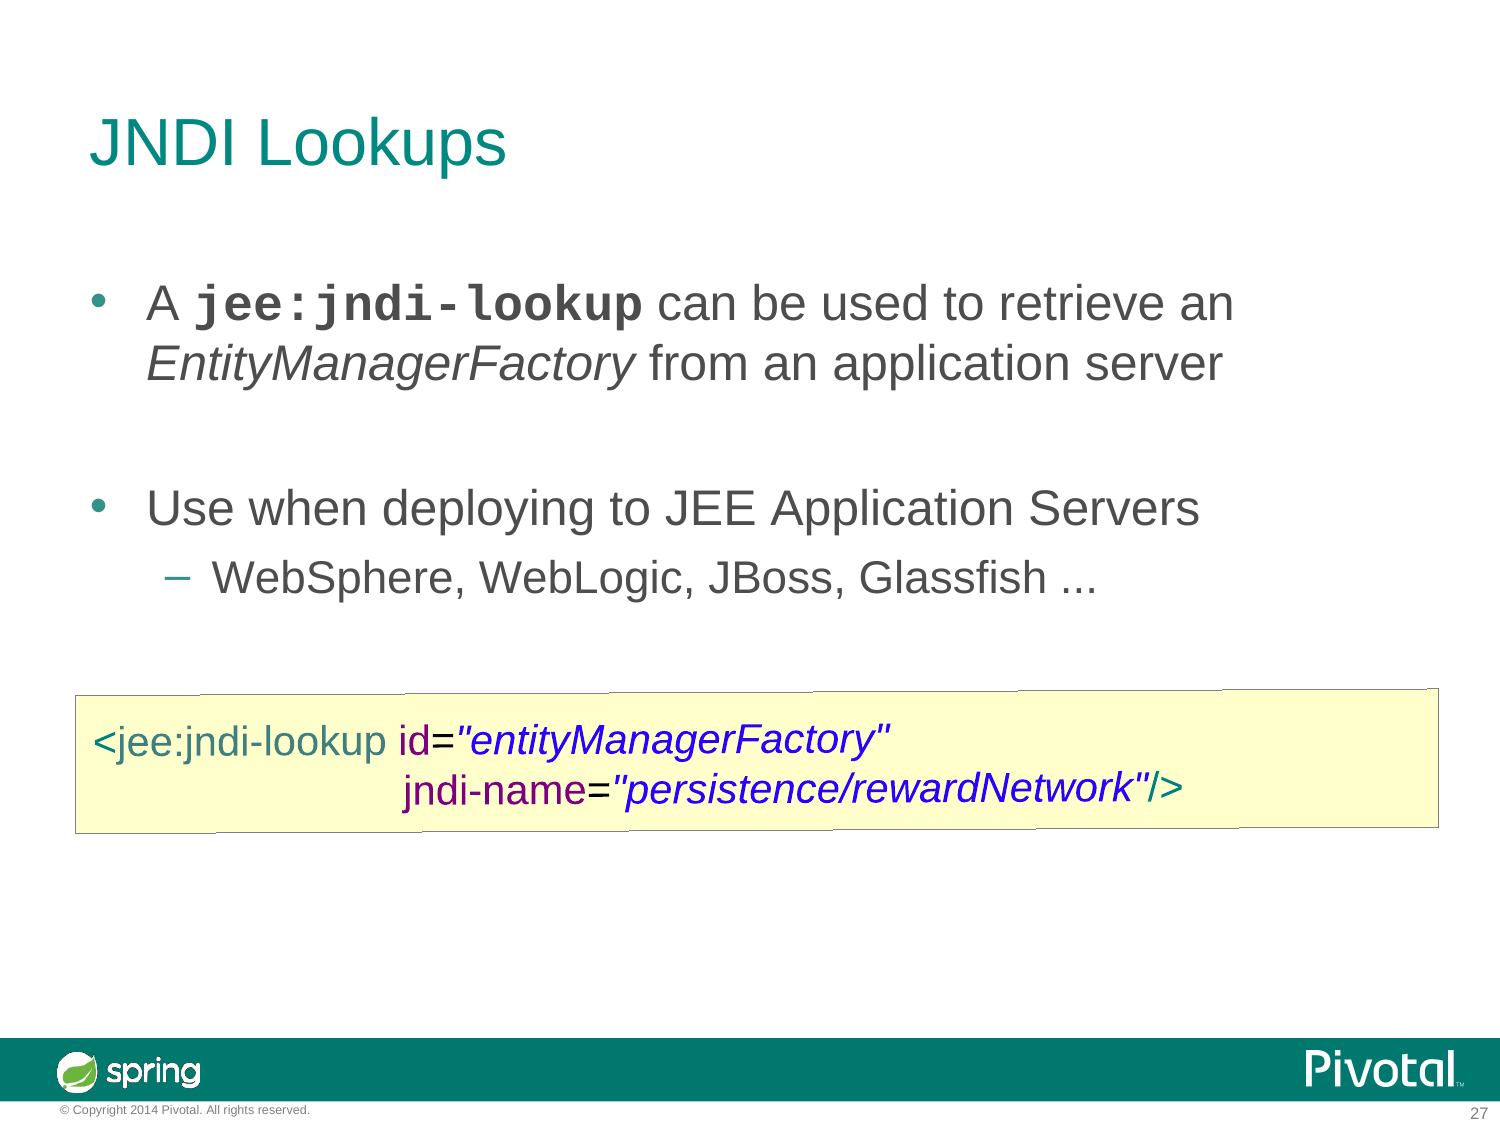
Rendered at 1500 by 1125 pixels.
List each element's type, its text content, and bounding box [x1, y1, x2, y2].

picture [32, 1041, 210, 1103]
picture [1306, 1050, 1464, 1087]
text_box <jee:jndi-lookup id="entityManagerFactory" jndi-name="persistence/rewardNetwork"/> [75, 688, 1439, 834]
list A jee:jndi-lookup can be used to retrieve an EntityManagerFactory from an application server Use when deploying to JEE Application Servers WebSphere, WebLogic, JBoss, Glassfish ... [75, 262, 1426, 611]
title JNDI Lookups [75, 45, 1426, 233]
